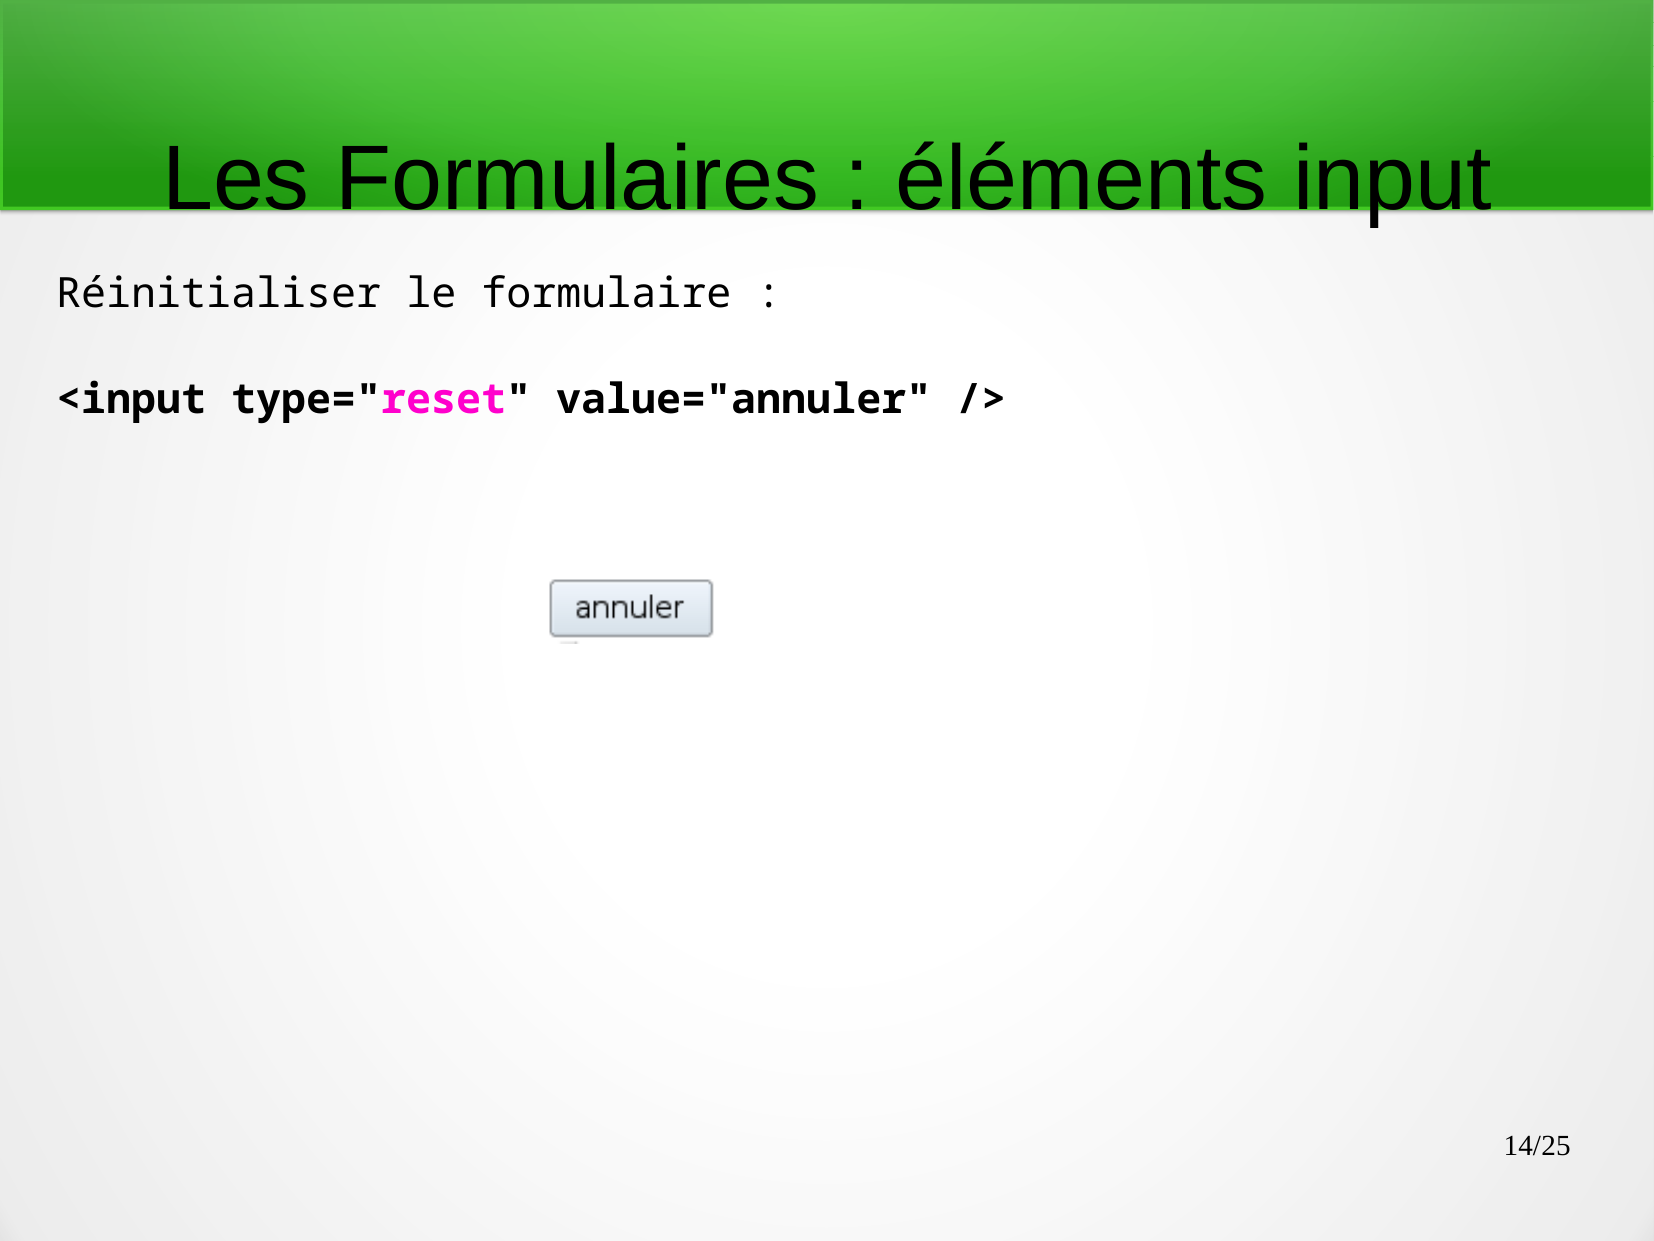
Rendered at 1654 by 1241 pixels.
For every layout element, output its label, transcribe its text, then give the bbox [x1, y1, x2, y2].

title Les Formulaires : éléments input [121, 77, 1534, 265]
text_box Réinitialiser le formulaire : <input type="reset" value="annuler" /> [55, 265, 1624, 1188]
picture [544, 576, 726, 644]
